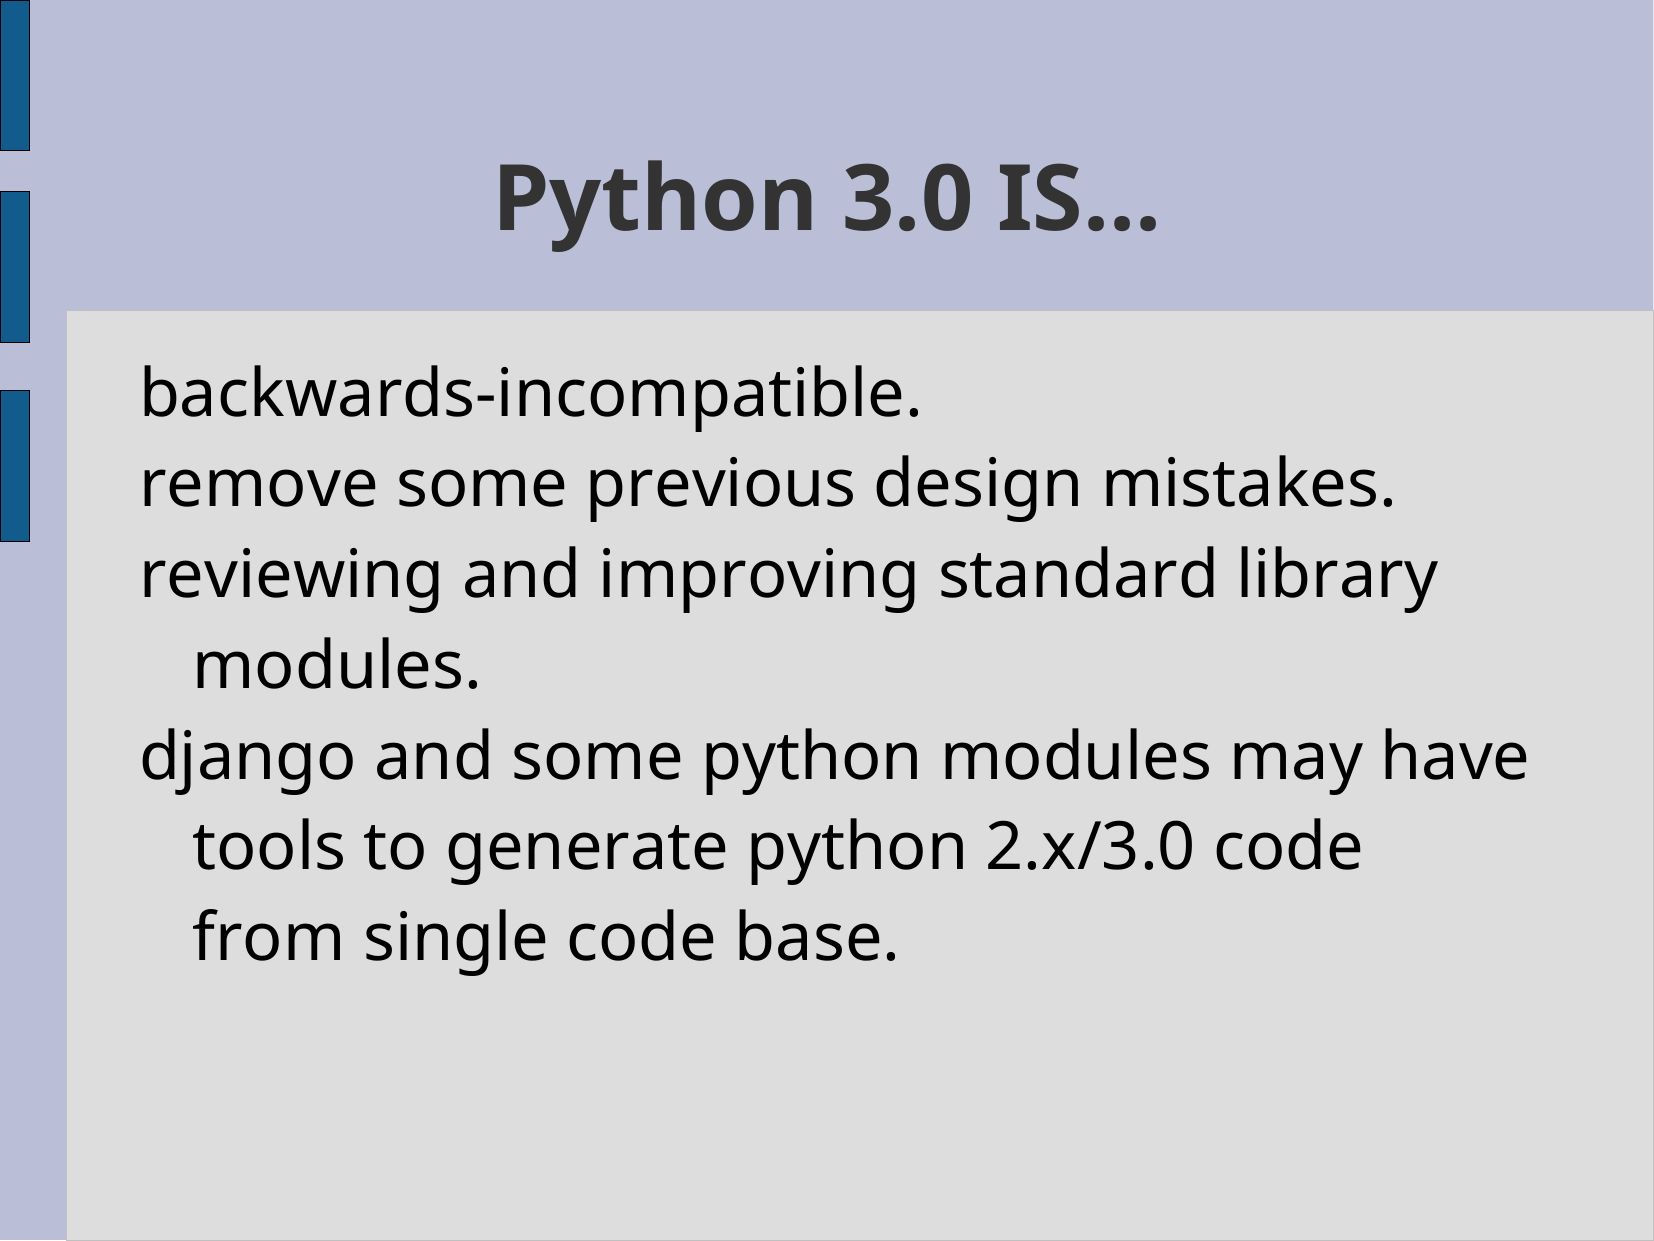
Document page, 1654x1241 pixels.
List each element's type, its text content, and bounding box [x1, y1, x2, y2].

list backwards-incompatible. remove some previous design mistakes. reviewing and improving standard library modules. django and some python modules may have tools to generate python 2.x/3.0 code from single code base. [121, 344, 1534, 1112]
title Python 3.0 IS... [121, 98, 1534, 291]
